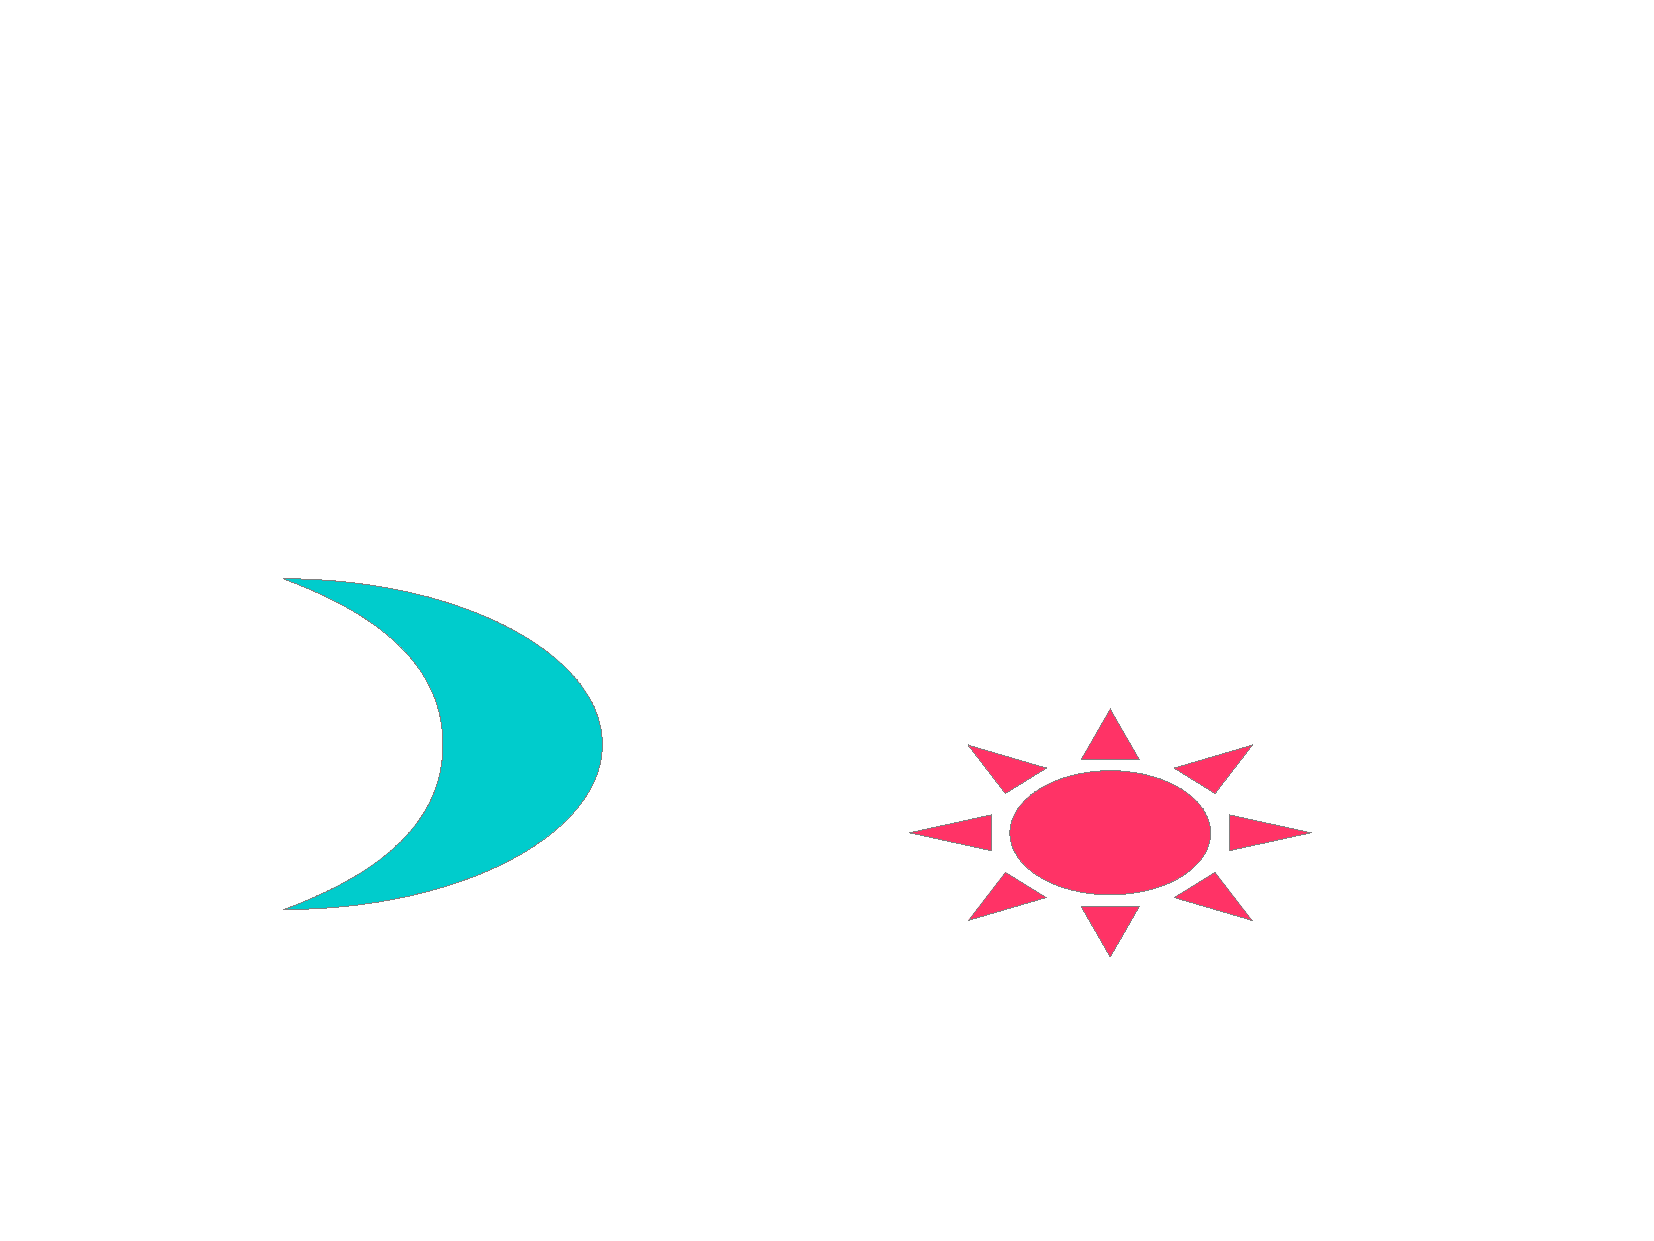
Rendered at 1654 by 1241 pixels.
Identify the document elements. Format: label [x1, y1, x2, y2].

text_box [968, 872, 1047, 921]
text_box [968, 744, 1047, 794]
text_box [1009, 770, 1211, 895]
text_box [283, 578, 603, 910]
text_box [1081, 906, 1140, 957]
text_box [1174, 872, 1253, 921]
text_box [1229, 814, 1312, 851]
text_box [1081, 708, 1140, 760]
text_box [909, 814, 992, 851]
text_box [1174, 744, 1253, 794]
